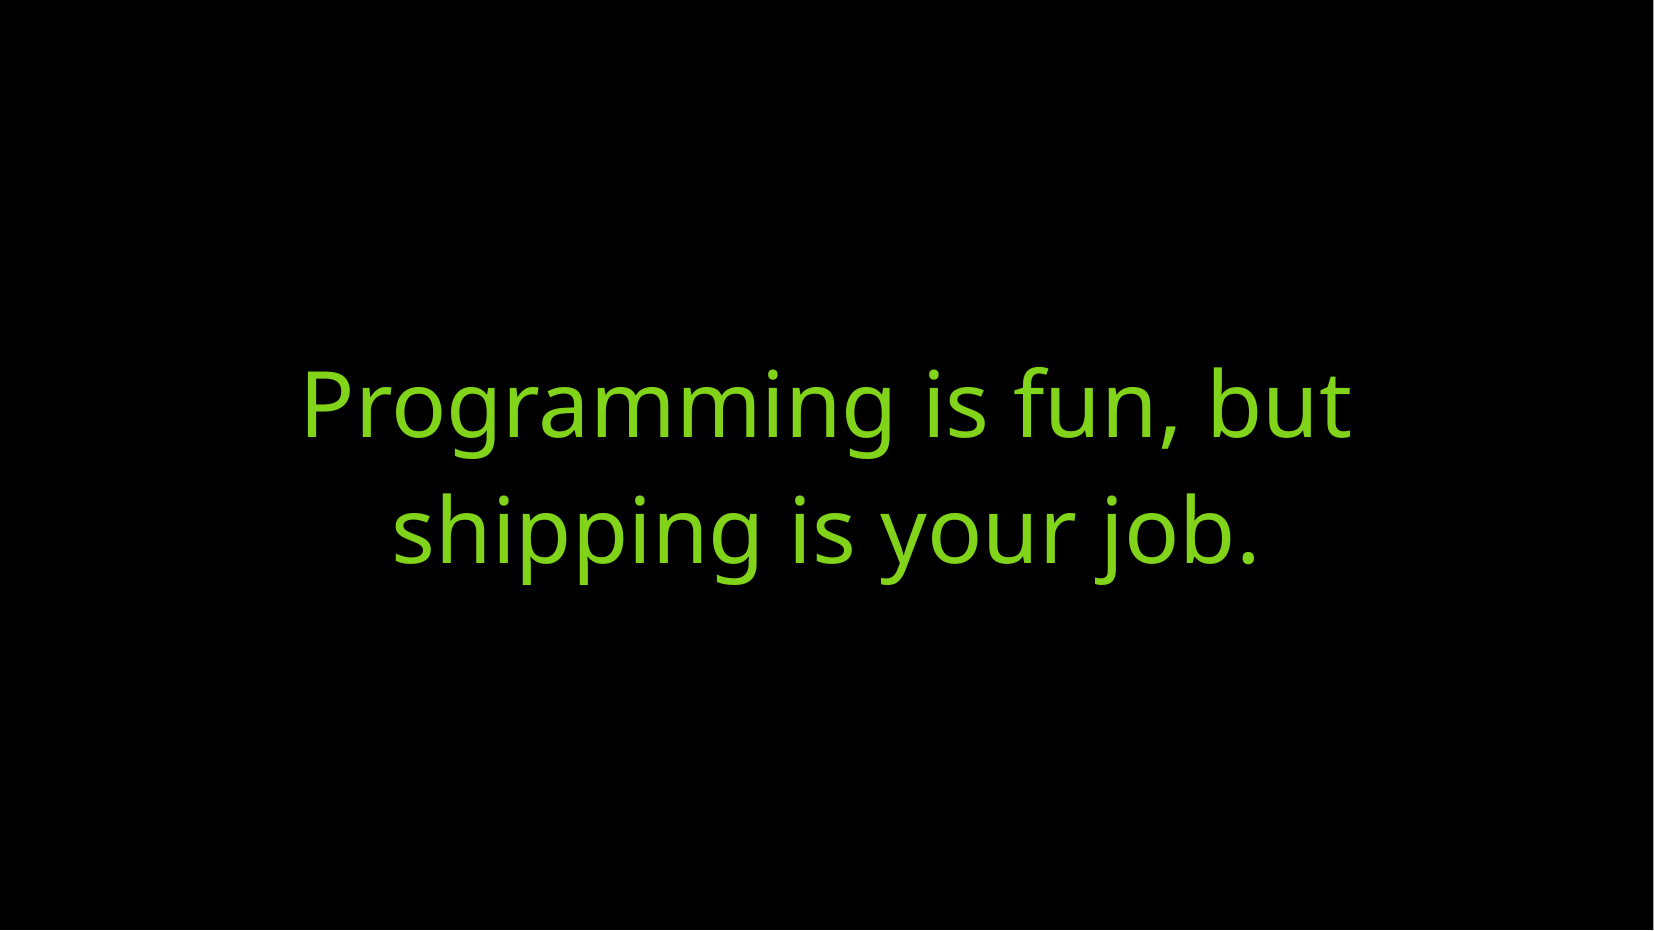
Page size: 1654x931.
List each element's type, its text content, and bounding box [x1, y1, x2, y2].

text_box Programming is fun, but shipping is your job. [236, 0, 1418, 931]
